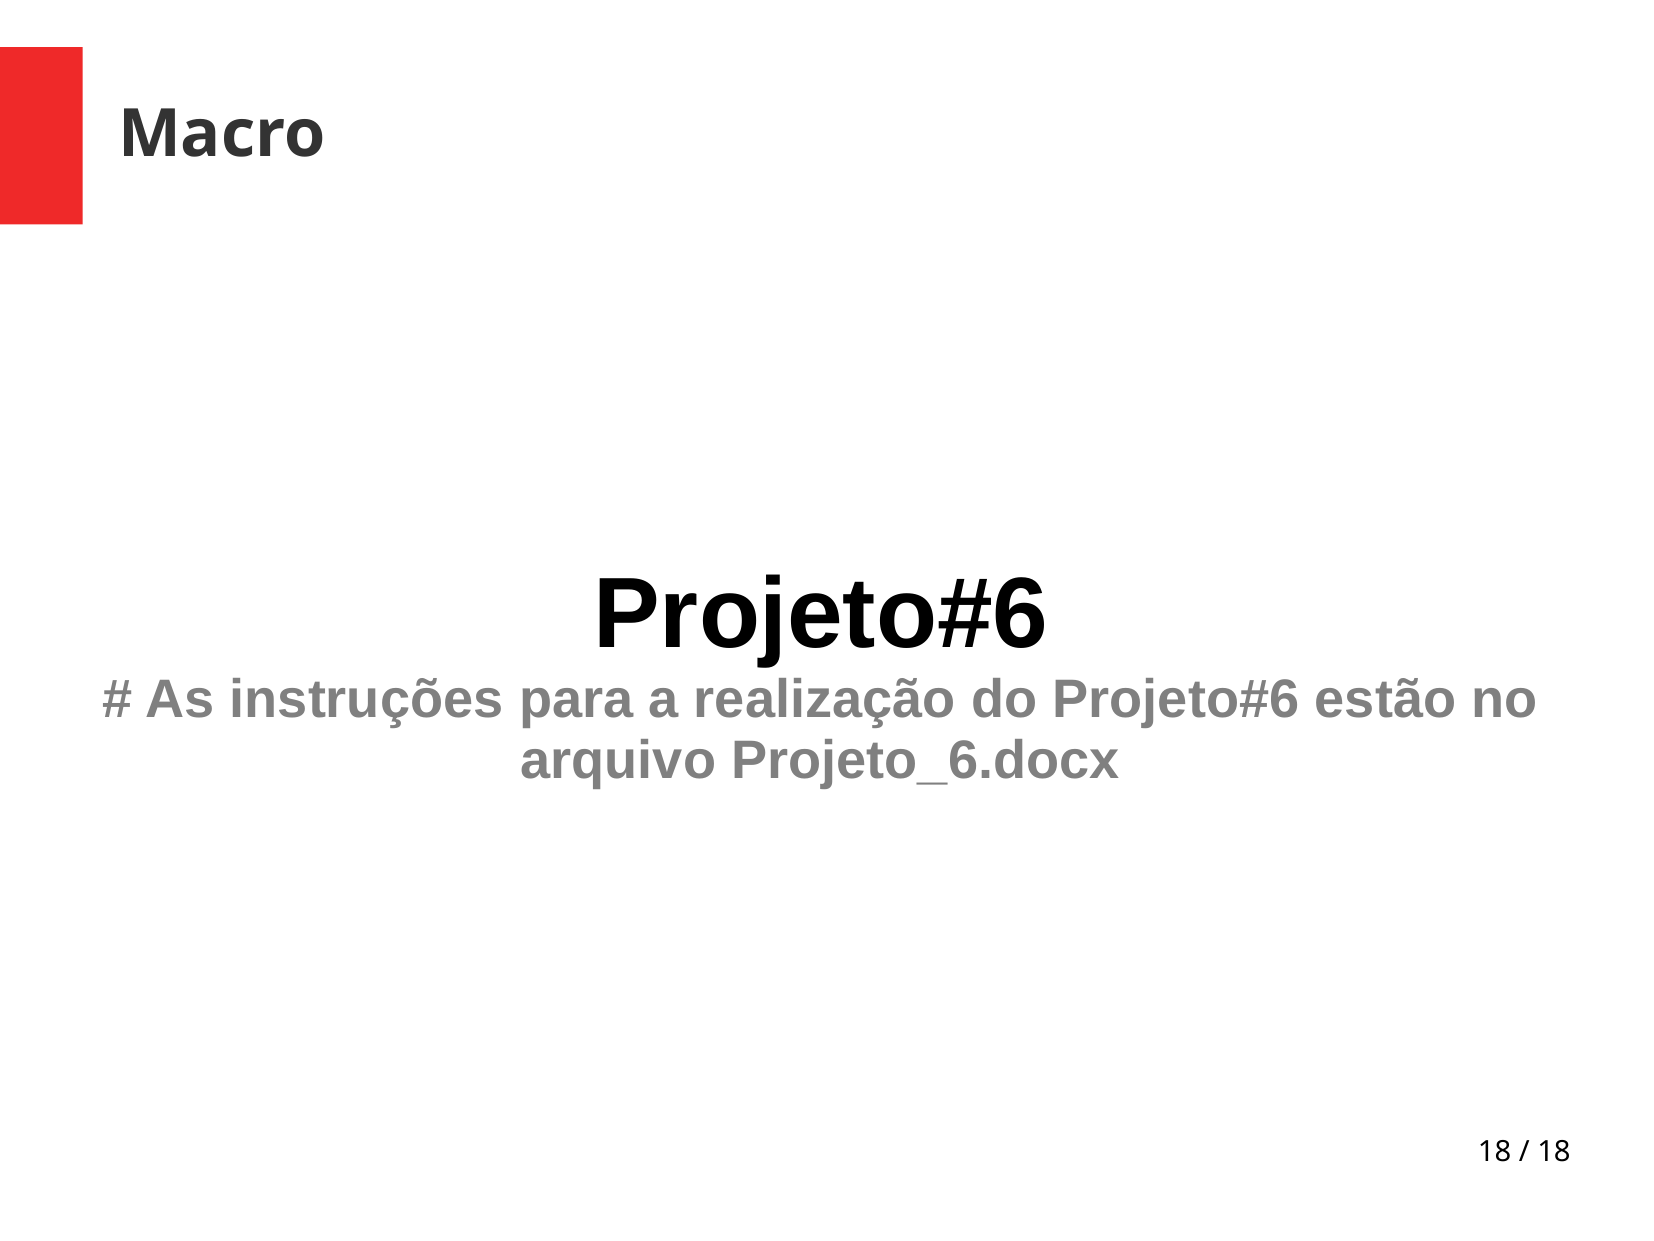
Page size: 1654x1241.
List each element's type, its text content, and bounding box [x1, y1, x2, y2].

text_box Projeto#6 # As instruções para a realização do Projeto#6 estão no arquivo Projeto_6.docx [35, 236, 1607, 1111]
title Macro [118, 49, 1571, 213]
